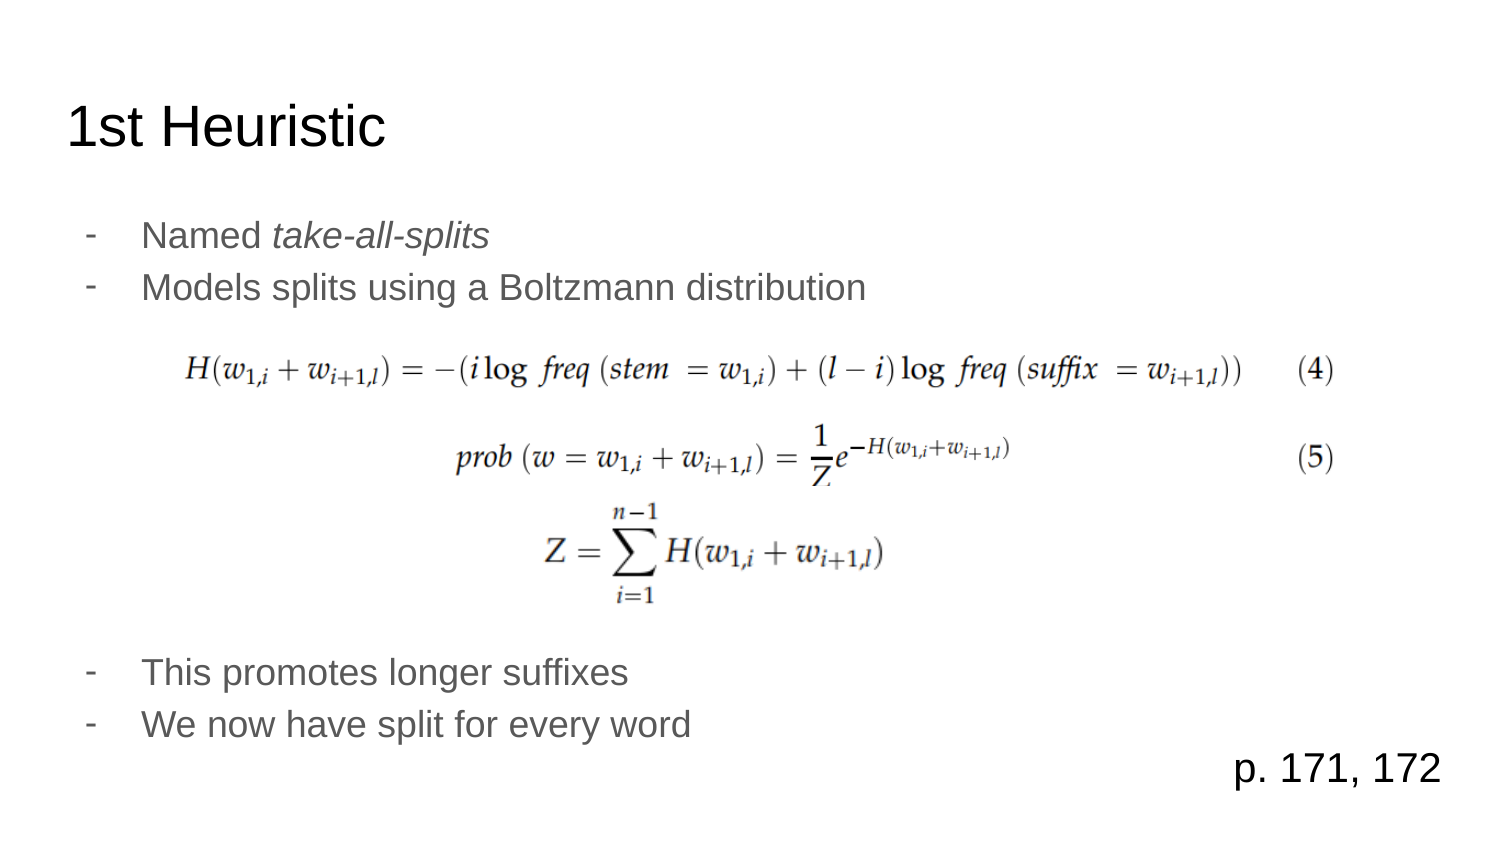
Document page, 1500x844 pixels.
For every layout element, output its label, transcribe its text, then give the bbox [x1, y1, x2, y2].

title 1st Heuristic [51, 72, 1449, 167]
list This promotes longer suffixes We now have split for every word [51, 626, 1306, 796]
list Named take-all-splits Models splits using a Boltzmann distribution [51, 189, 1449, 358]
picture [147, 330, 1363, 616]
title p. 171, 172 [1069, 711, 1458, 806]
